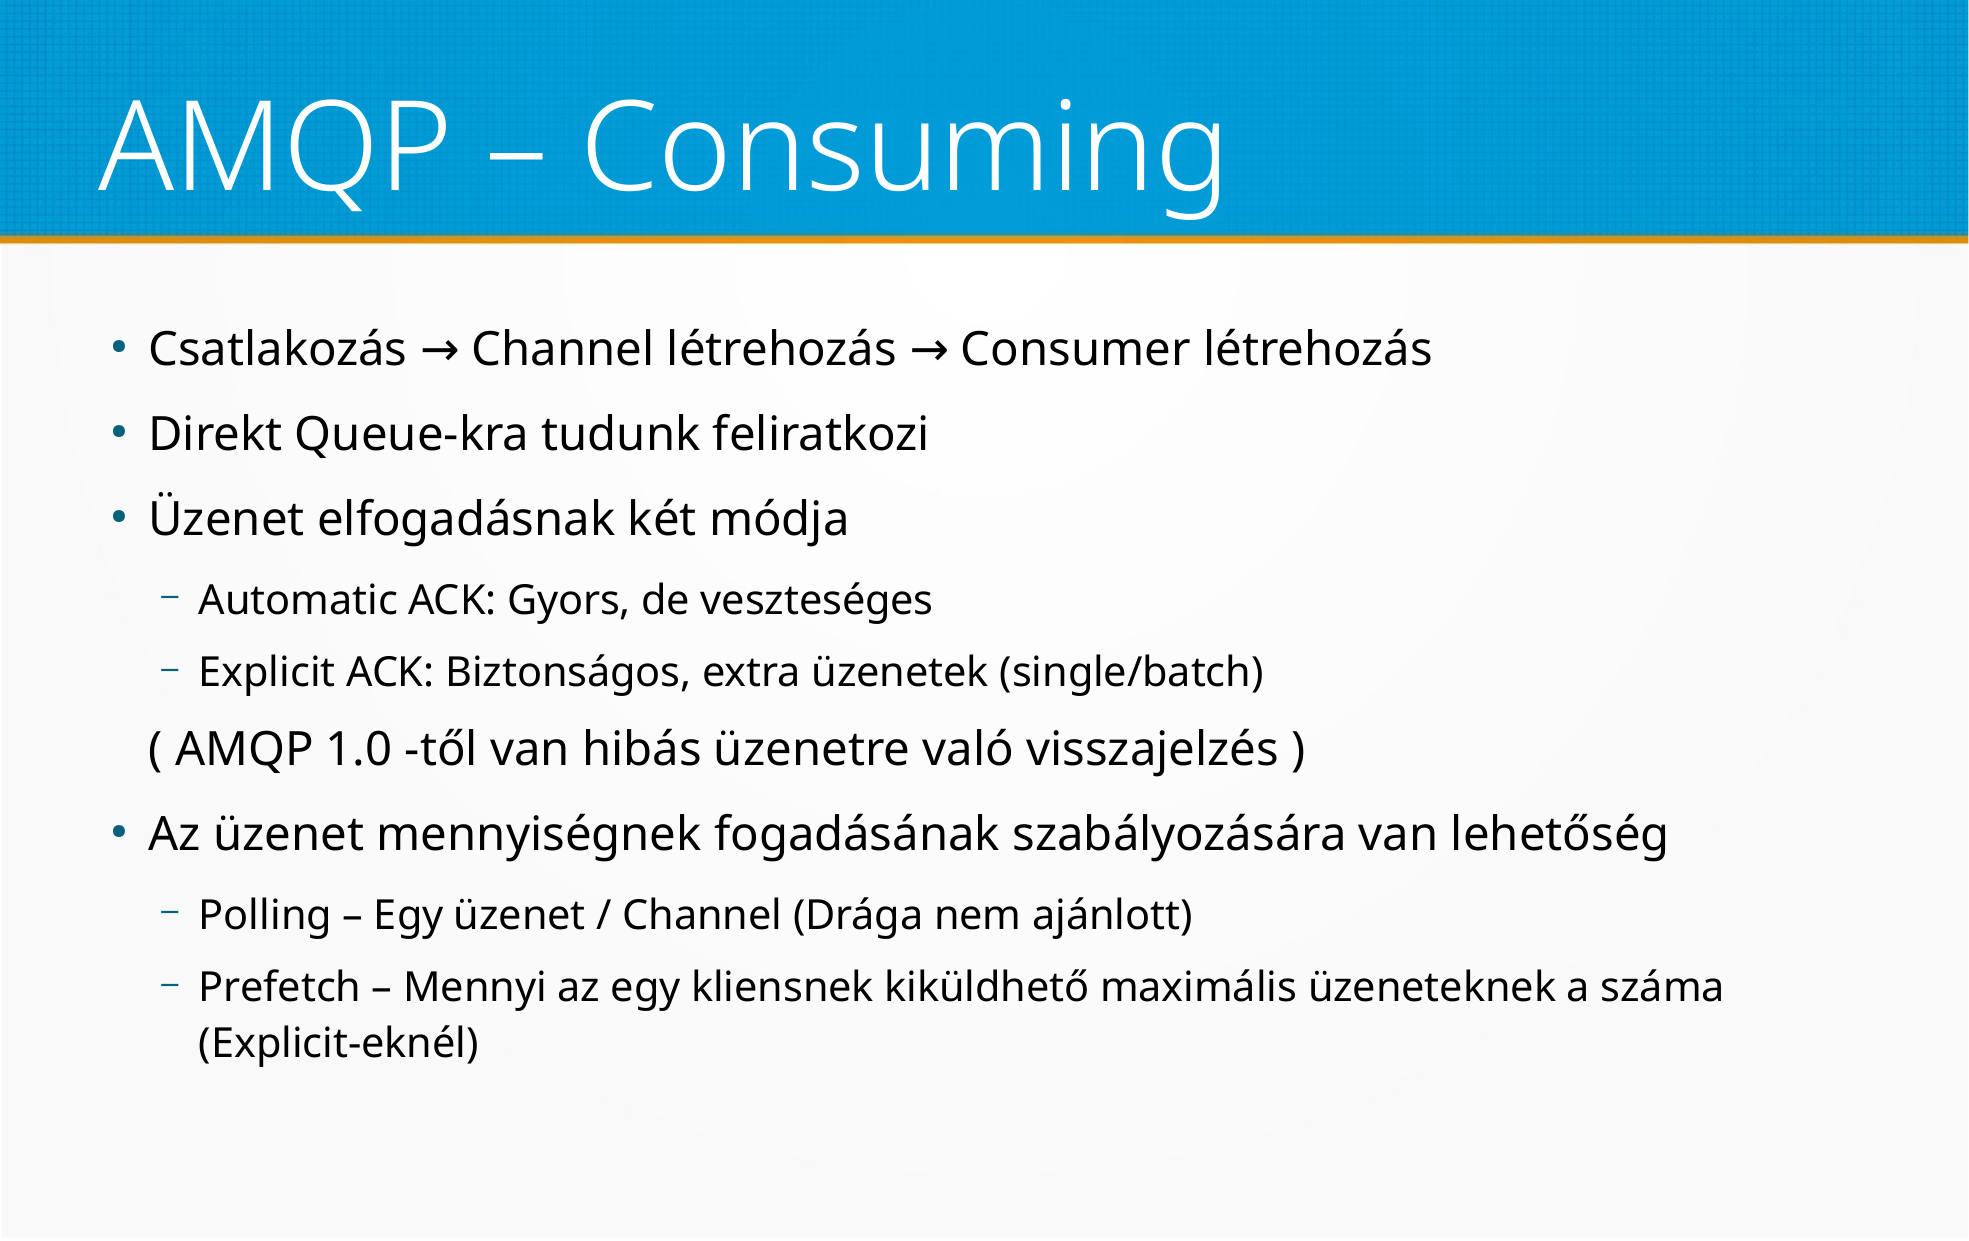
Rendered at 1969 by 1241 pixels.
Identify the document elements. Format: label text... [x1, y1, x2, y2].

picture [0, 233, 1969, 1241]
title AMQP – Consuming [98, 19, 1870, 227]
list Csatlakozás → Channel létrehozás → Consumer létrehozás Direkt Queue-kra tudunk feliratkozi Üzenet elfogadásnak két módja Automatic ACK: Gyors, de veszteséges Explicit ACK: Biztonságos, extra üzenetek (single/batch) ( AMQP 1.0 -től van hibás üzenetre való visszajelzés ) Az üzenet mennyiségnek fogadásának szabályozására van lehetőség Polling – Egy üzenet / Channel (Drága nem ajánlott) Prefetch – Mennyi az egy kliensnek kiküldhető maximális üzeneteknek a száma (Explicit-eknél) [98, 315, 1861, 1081]
